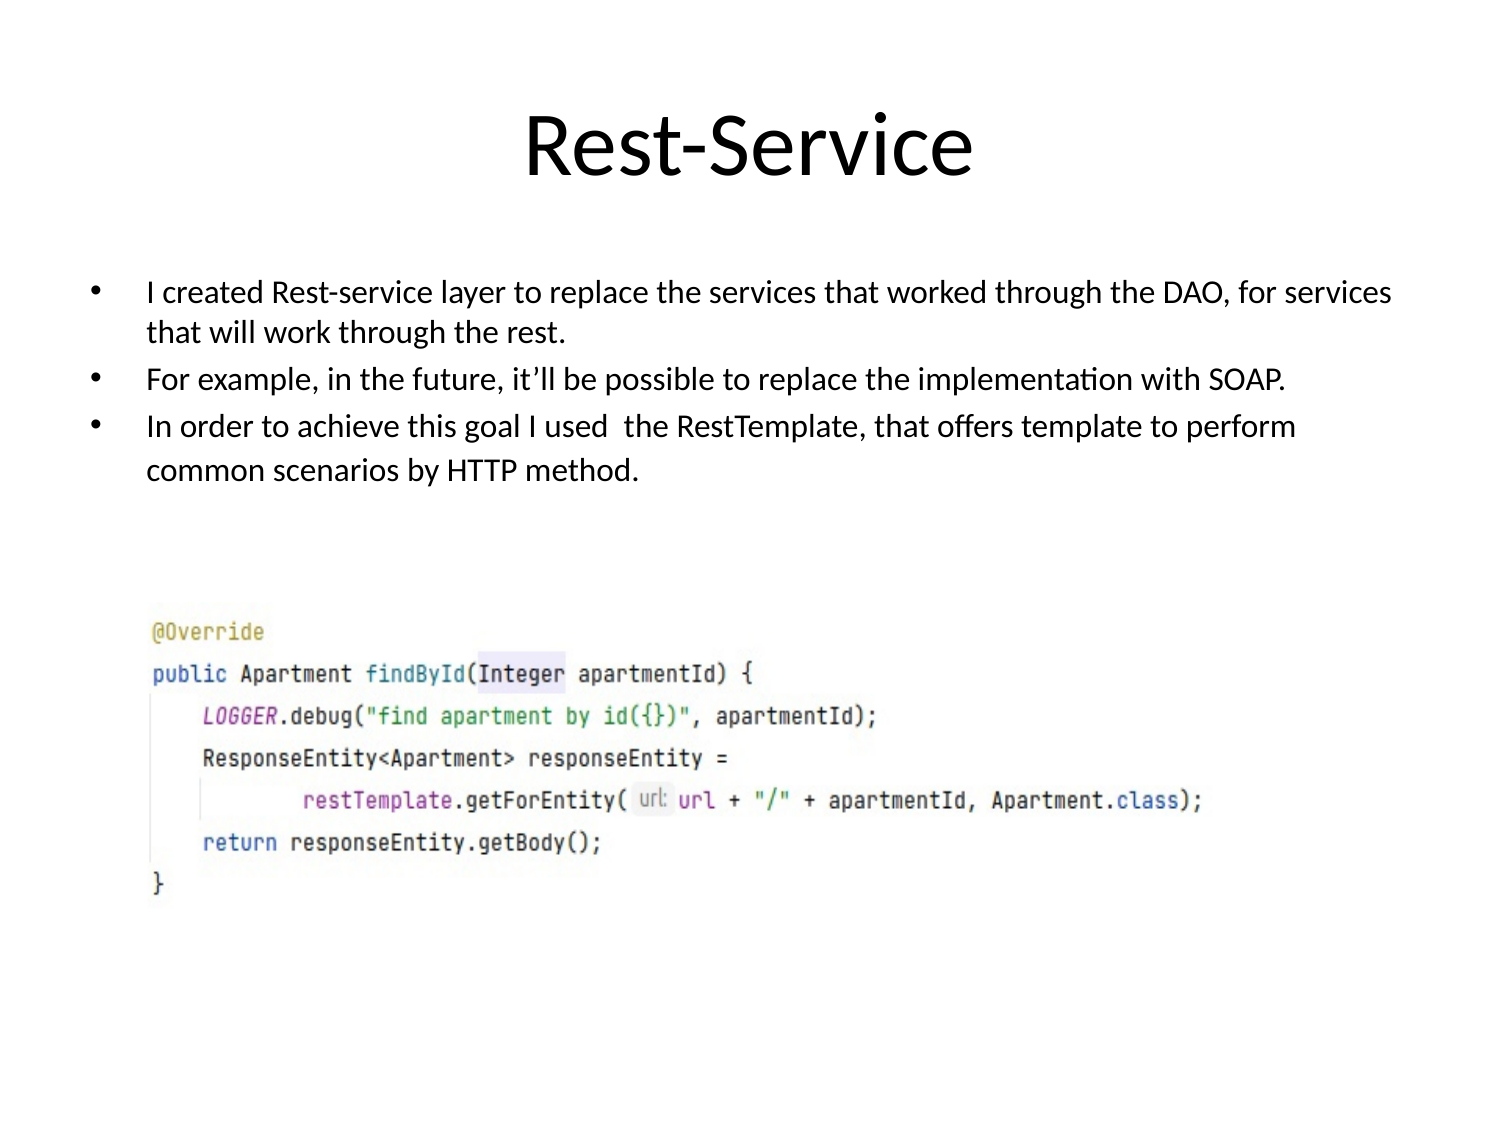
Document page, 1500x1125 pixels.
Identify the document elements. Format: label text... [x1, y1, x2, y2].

picture [123, 602, 1256, 922]
list I created Rest-service layer to replace the services that worked through the DAO, for services that will work through the rest. For example, in the future, it’ll be possible to replace the implementation with SOAP. In order to achieve this goal I used the RestTemplate, that offers template to perform common scenarios by HTTP method. [75, 262, 1425, 1005]
title Rest-Service [75, 45, 1425, 233]
